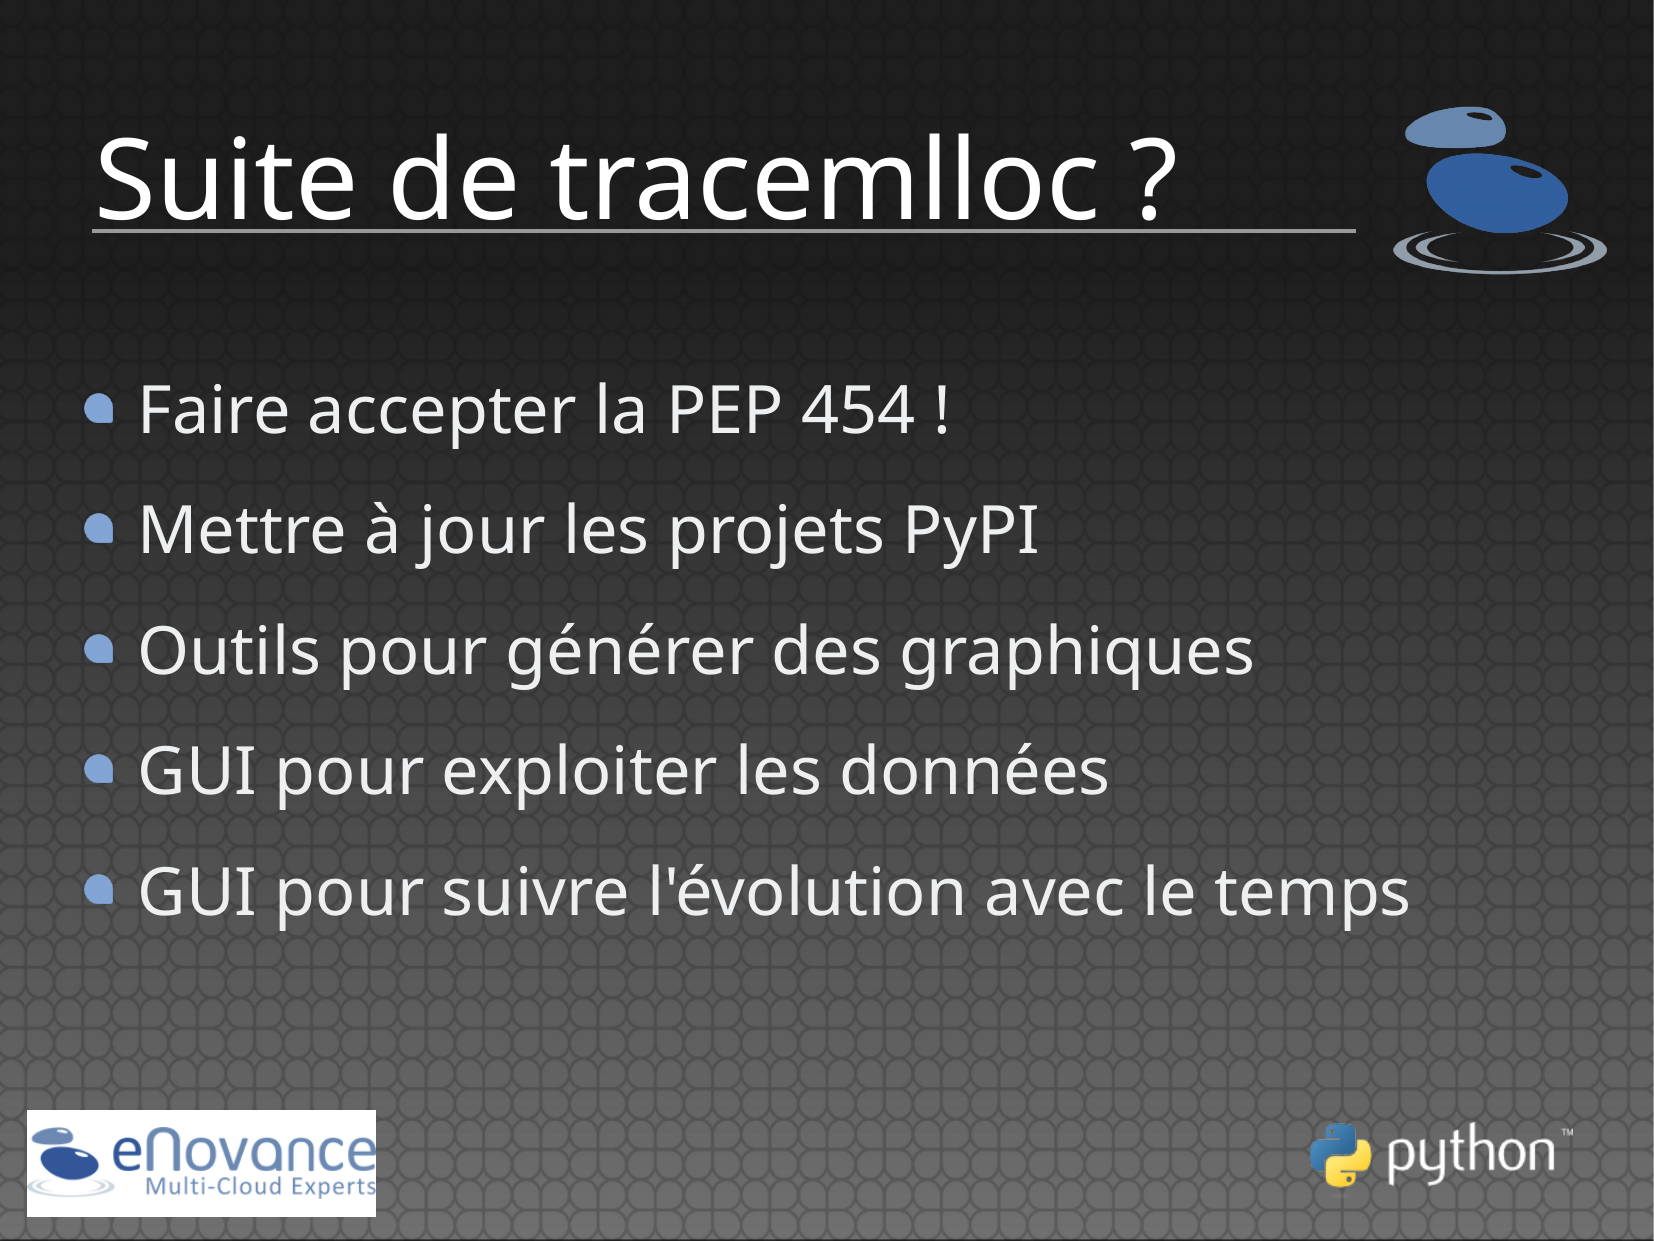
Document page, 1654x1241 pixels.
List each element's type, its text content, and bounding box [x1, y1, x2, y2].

picture [0, 0, 1654, 1241]
list Faire accepter la PEP 454 ! Mettre à jour les projets PyPI Outils pour générer des graphiques GUI pour exploiter les données GUI pour suivre l'évolution avec le temps [66, 362, 1571, 988]
title Suite de tracemlloc ? [94, 100, 1426, 251]
